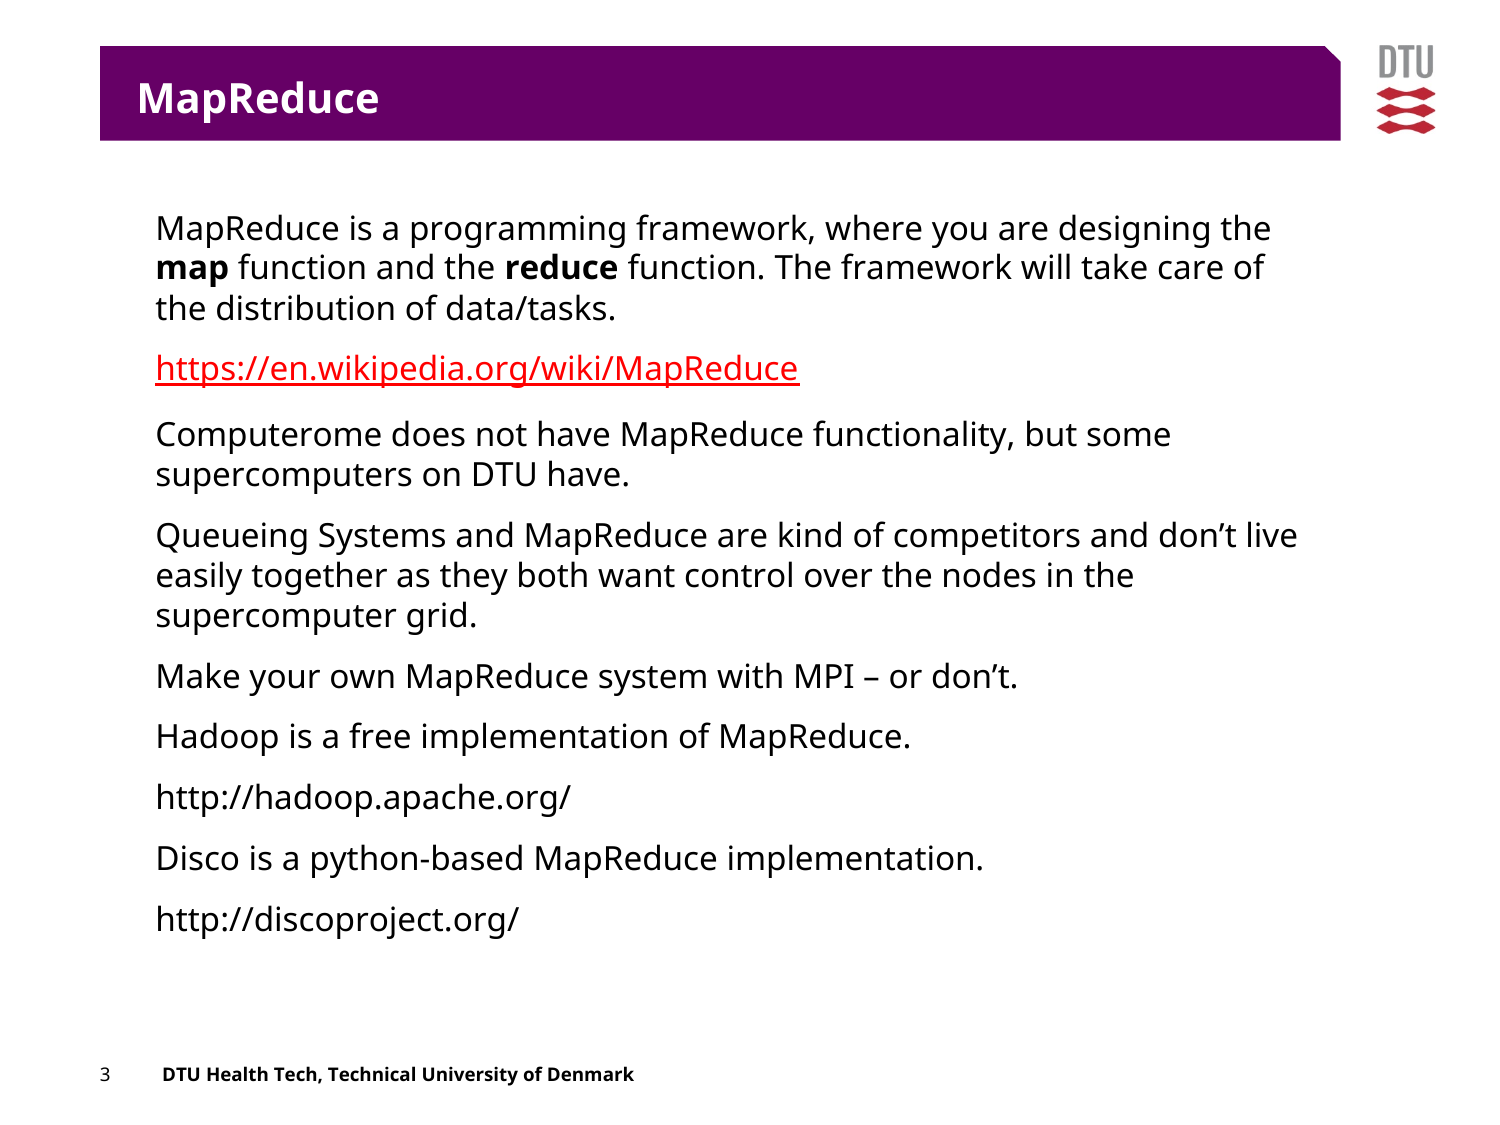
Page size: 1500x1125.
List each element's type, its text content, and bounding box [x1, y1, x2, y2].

text_box MapReduce is a programming framework, where you are designing the map function and the reduce function. The framework will take care of the distribution of data/tasks. https://en.wikipedia.org/wiki/MapReduce Computerome does not have MapReduce functionality, but some supercomputers on DTU have. Queueing Systems and MapReduce are kind of competitors and don’t live easily together as they both want control over the nodes in the supercomputer grid. Make your own MapReduce system with MPI – or don’t. Hadoop is a free implementation of MapReduce. http://hadoop.apache.org/ Disco is a python-based MapReduce implementation. http://discoproject.org/ [140, 199, 1336, 946]
text_box [100, 46, 1341, 141]
picture [1356, 45, 1436, 134]
text_box MapReduce [136, 45, 1412, 123]
